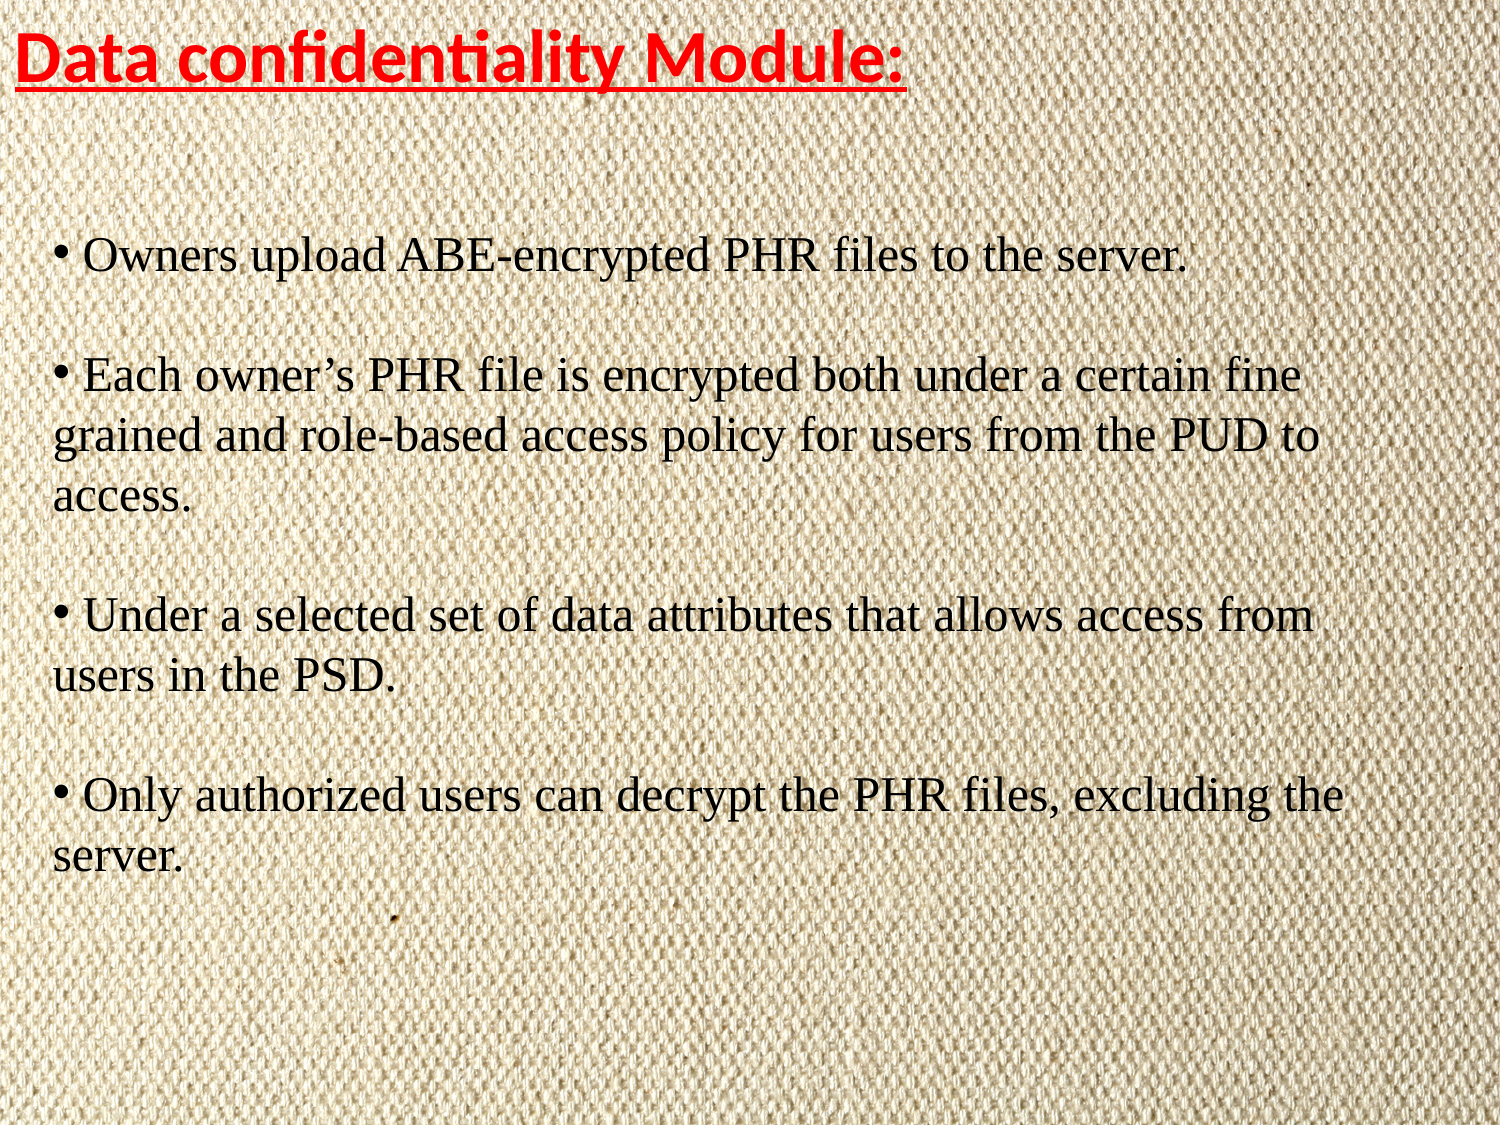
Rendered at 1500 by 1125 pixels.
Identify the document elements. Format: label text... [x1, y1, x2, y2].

picture [0, 0, 1500, 1125]
text_box Data confidentiality Module: [0, 0, 988, 105]
text_box Owners upload ABE-encrypted PHR files to the server. Each owner’s PHR file is encrypted both under a certain fine grained and role-based access policy for users from the PUD to access. Under a selected set of data attributes that allows access from users in the PSD. Only authorized users can decrypt the PHR files, excluding the server. [37, 153, 1438, 889]
